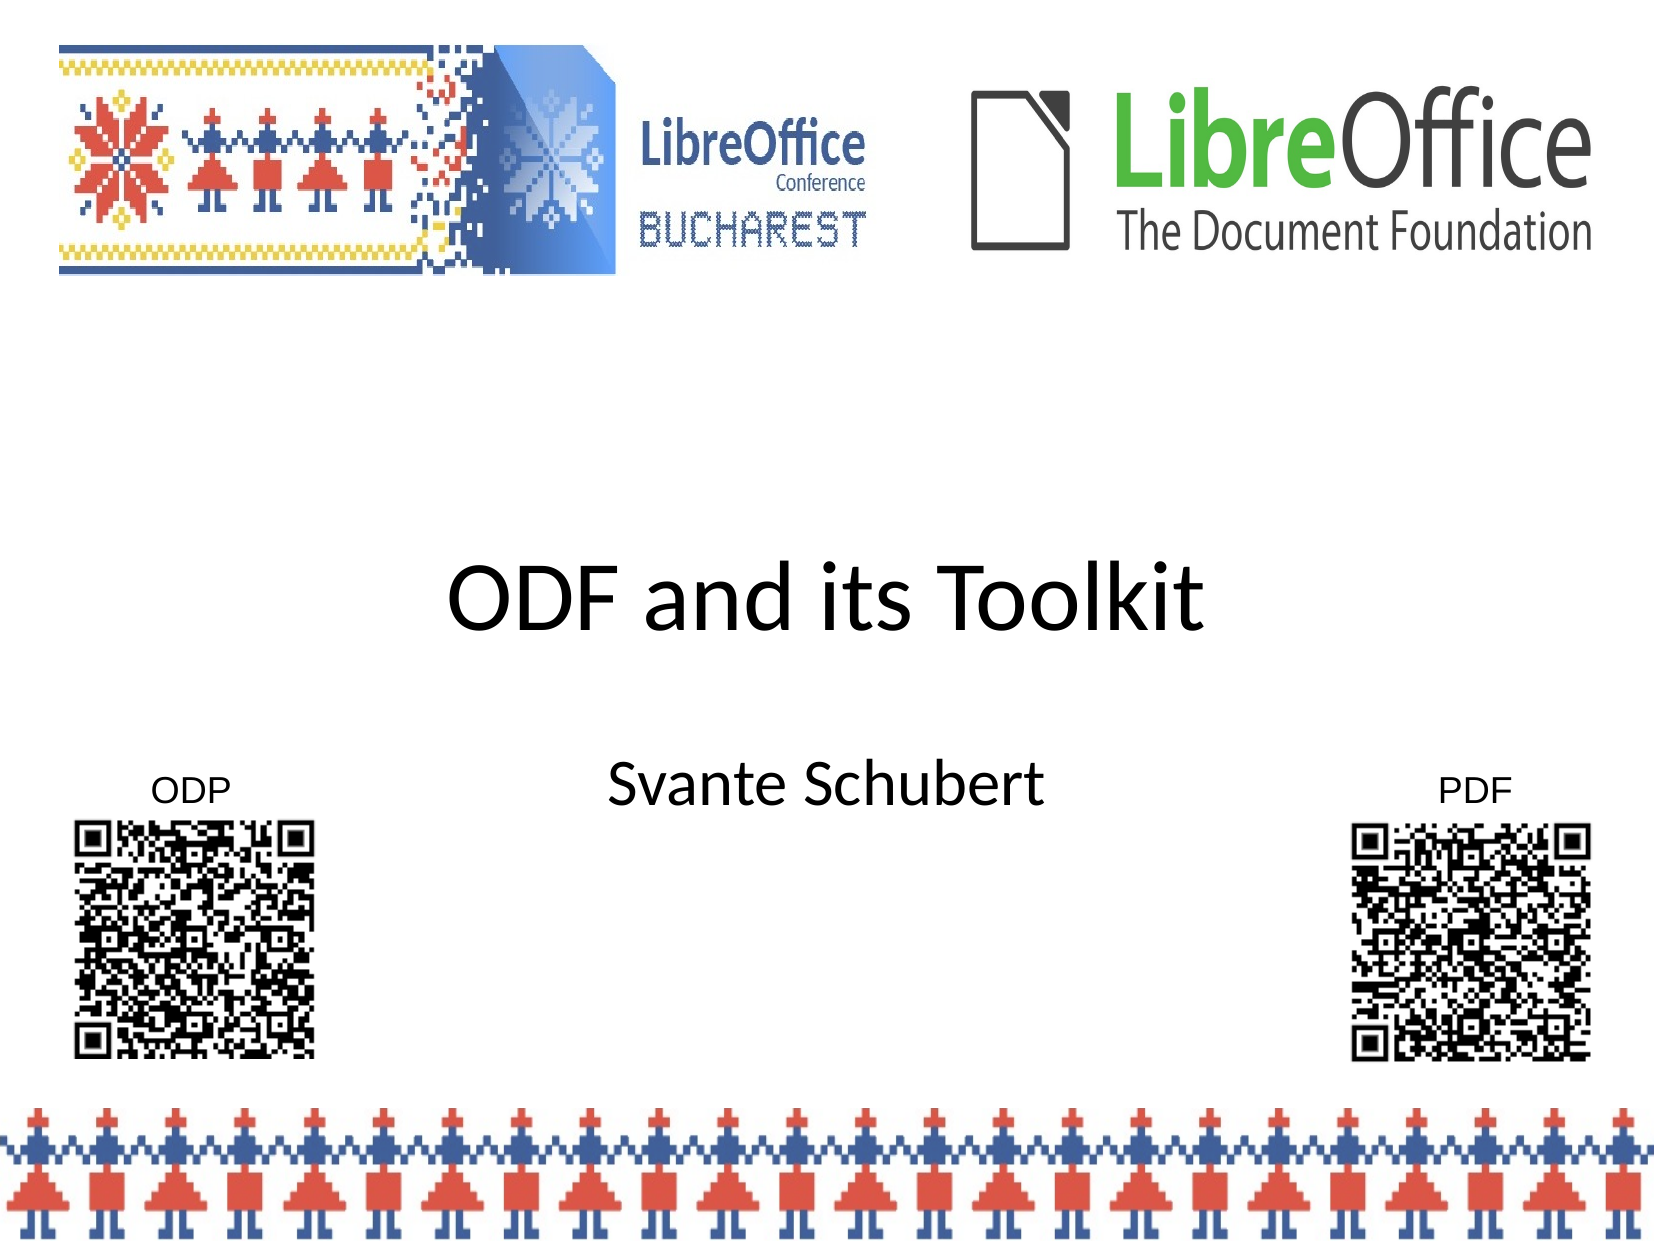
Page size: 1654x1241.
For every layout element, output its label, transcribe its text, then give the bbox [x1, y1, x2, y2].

picture [1346, 819, 1597, 1069]
picture [72, 816, 319, 1059]
title Document Standards Semantic Features and their Changes How to find a Semantic API? [59, 43, 886, 276]
text_box PDF [1423, 761, 1528, 819]
title Document Standards Semantic Features and their Changes How to find a Semantic API? [966, 78, 1595, 257]
title Document Standards Semantic Features and their Changes How to find a Semantic API? [0, 1108, 1654, 1241]
text_box ODP [135, 761, 247, 816]
subtitle ODF and its Toolkit Svante Schubert [29, 314, 1625, 1063]
